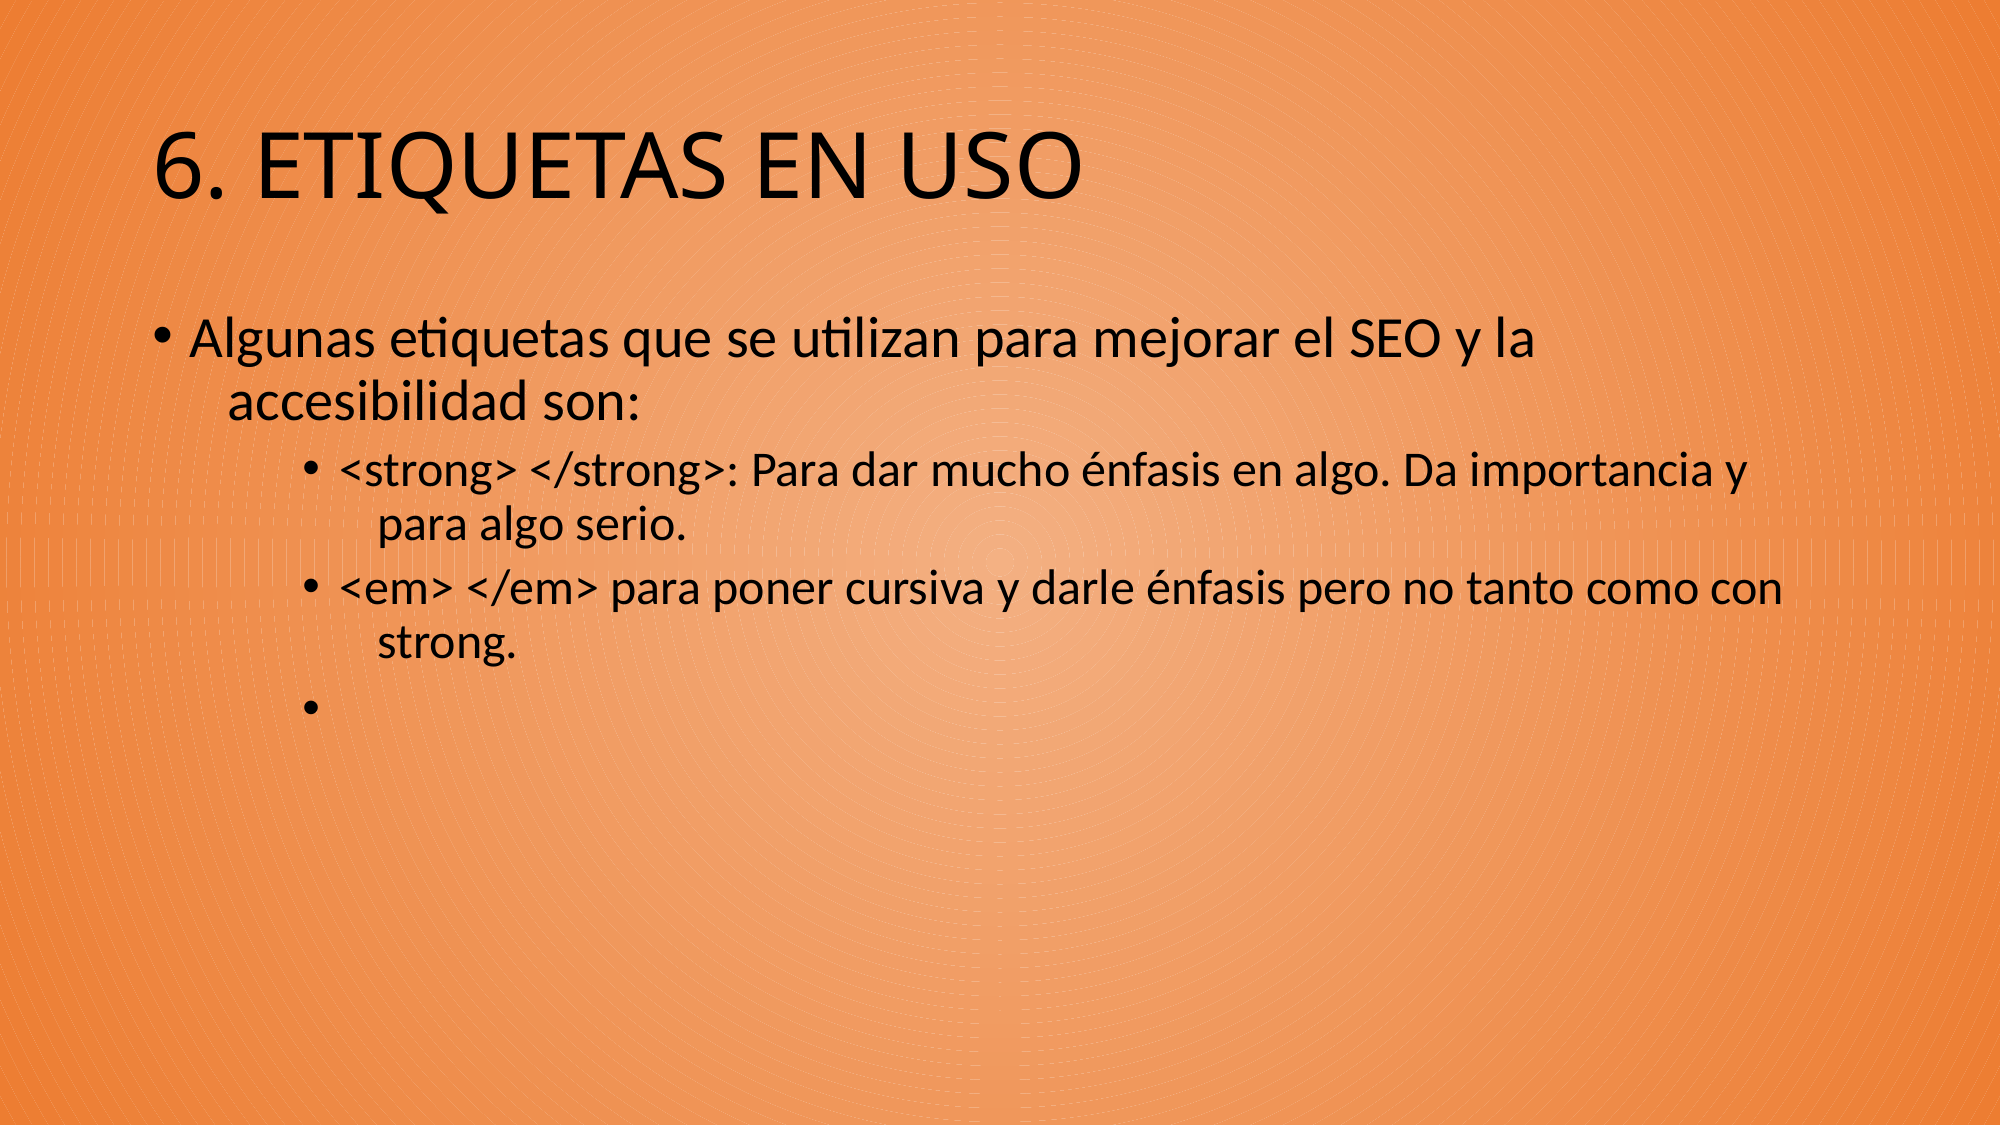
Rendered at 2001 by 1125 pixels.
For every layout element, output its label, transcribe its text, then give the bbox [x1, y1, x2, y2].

title 6. ETIQUETAS EN USO [137, 59, 1863, 278]
list Algunas etiquetas que se utilizan para mejorar el SEO y la accesibilidad son: <strong> </strong>: Para dar mucho énfasis en algo. Da importancia y para algo serio. <em> </em> para poner cursiva y darle énfasis pero no tanto como con strong. [137, 299, 1863, 1014]
